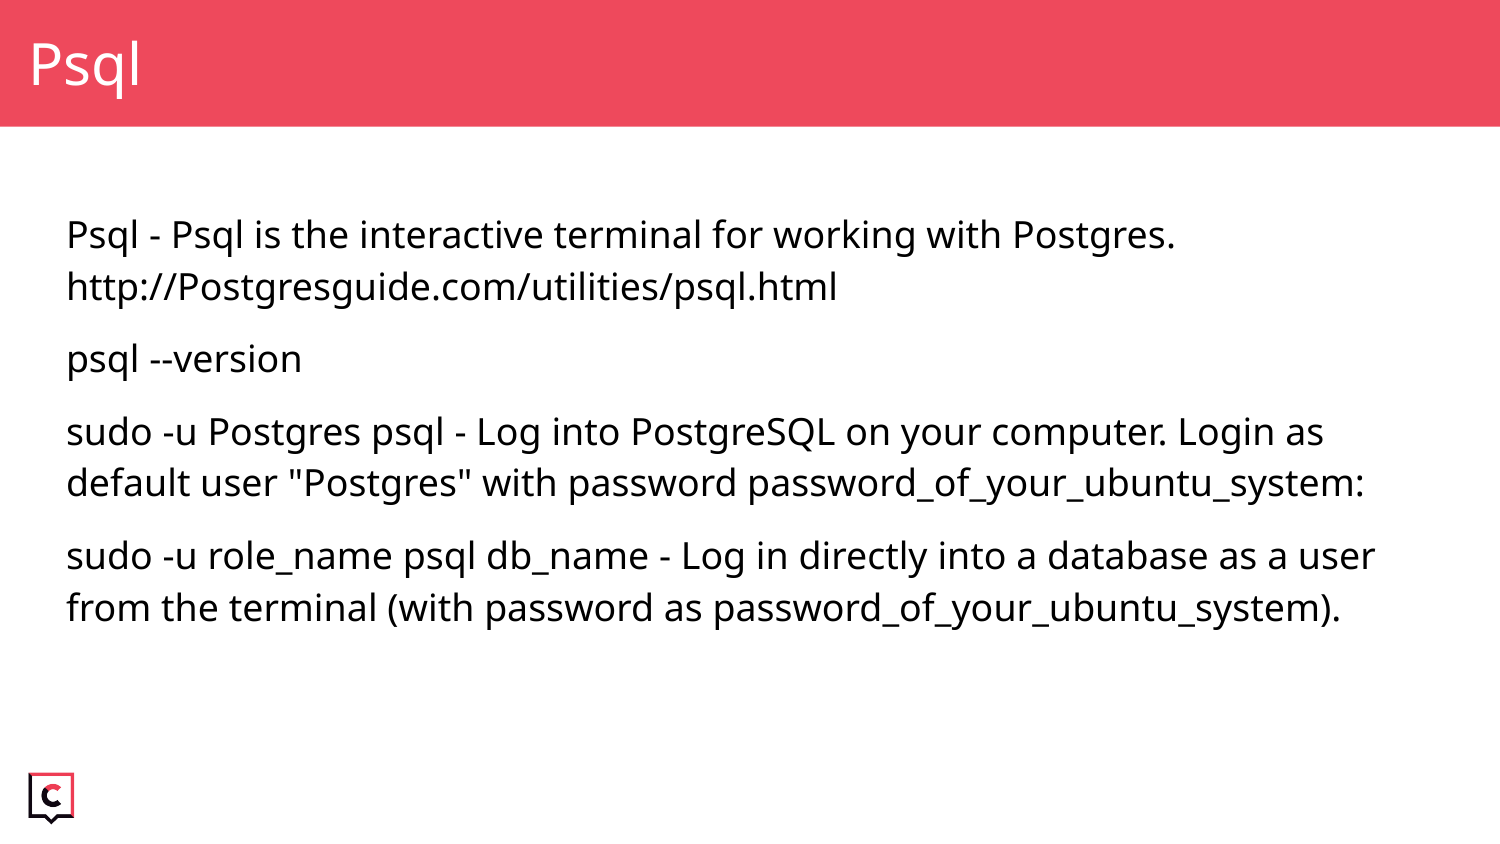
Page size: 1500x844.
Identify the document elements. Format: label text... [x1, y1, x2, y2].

picture [19, 764, 82, 830]
title Psql [13, 12, 1412, 107]
list Psql - Psql is the interactive terminal for working with Postgres. http://Postgresguide.com/utilities/psql.html psql --version sudo -u Postgres psql - Log into PostgreSQL on your computer. Login as default user "Postgres" with password password_of_your_ubuntu_system: sudo -u role_name psql db_name - Log in directly into a database as a user from the terminal (with password as password_of_your_ubuntu_system). [51, 189, 1449, 750]
